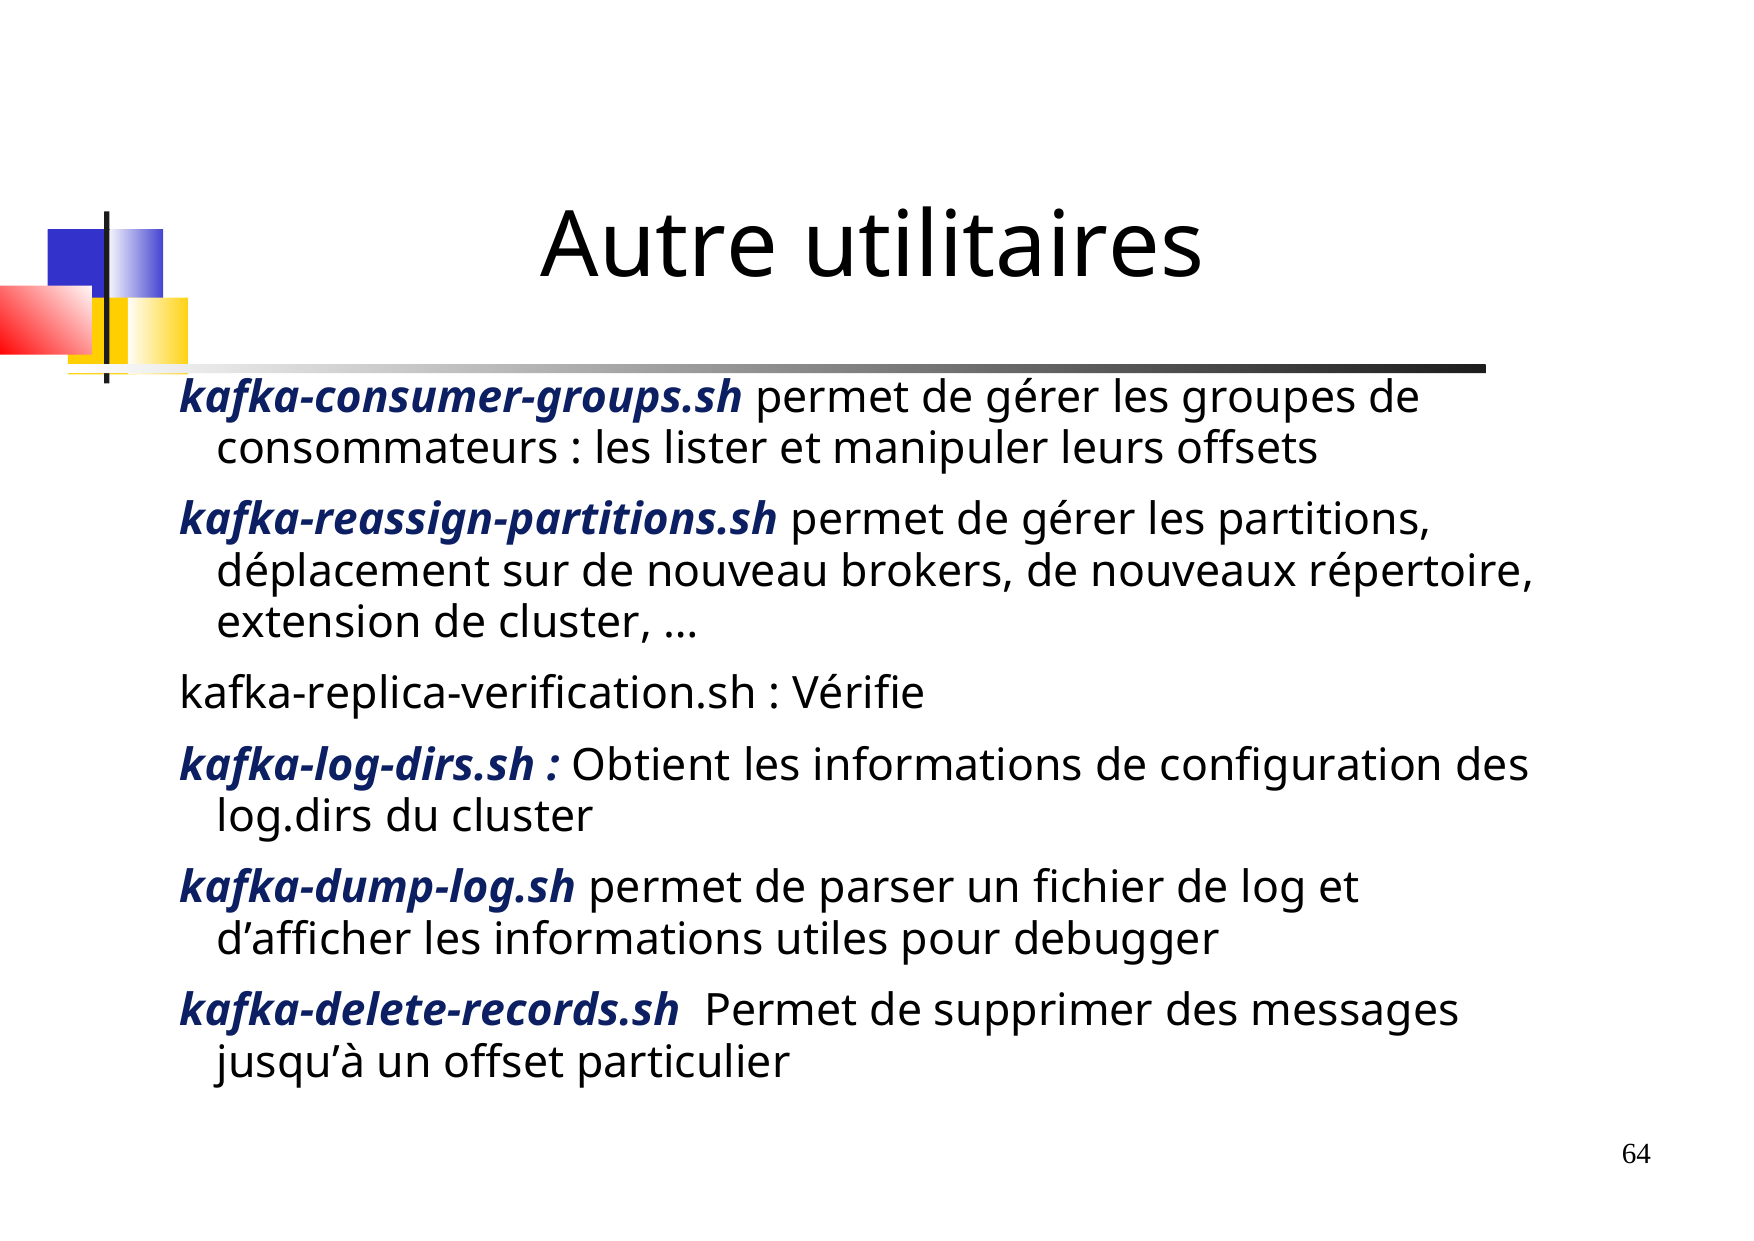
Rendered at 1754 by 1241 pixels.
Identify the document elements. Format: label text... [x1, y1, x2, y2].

list kafka-consumer-groups.sh permet de gérer les groupes de consommateurs : les lister et manipuler leurs offsets kafka-reassign-partitions.sh permet de gérer les partitions, déplacement sur de nouveau brokers, de nouveaux répertoire, extension de cluster, … kafka-replica-verification.sh : Vérifie kafka-log-dirs.sh : Obtient les informations de configuration des log.dirs du cluster kafka-dump-log.sh permet de parser un fichier de log et d’afficher les informations utiles pour debugger kafka-delete-records.sh Permet de supprimer des messages jusqu’à un offset particulier [179, 371, 1567, 1091]
title Autre utilitaires [179, 139, 1567, 351]
